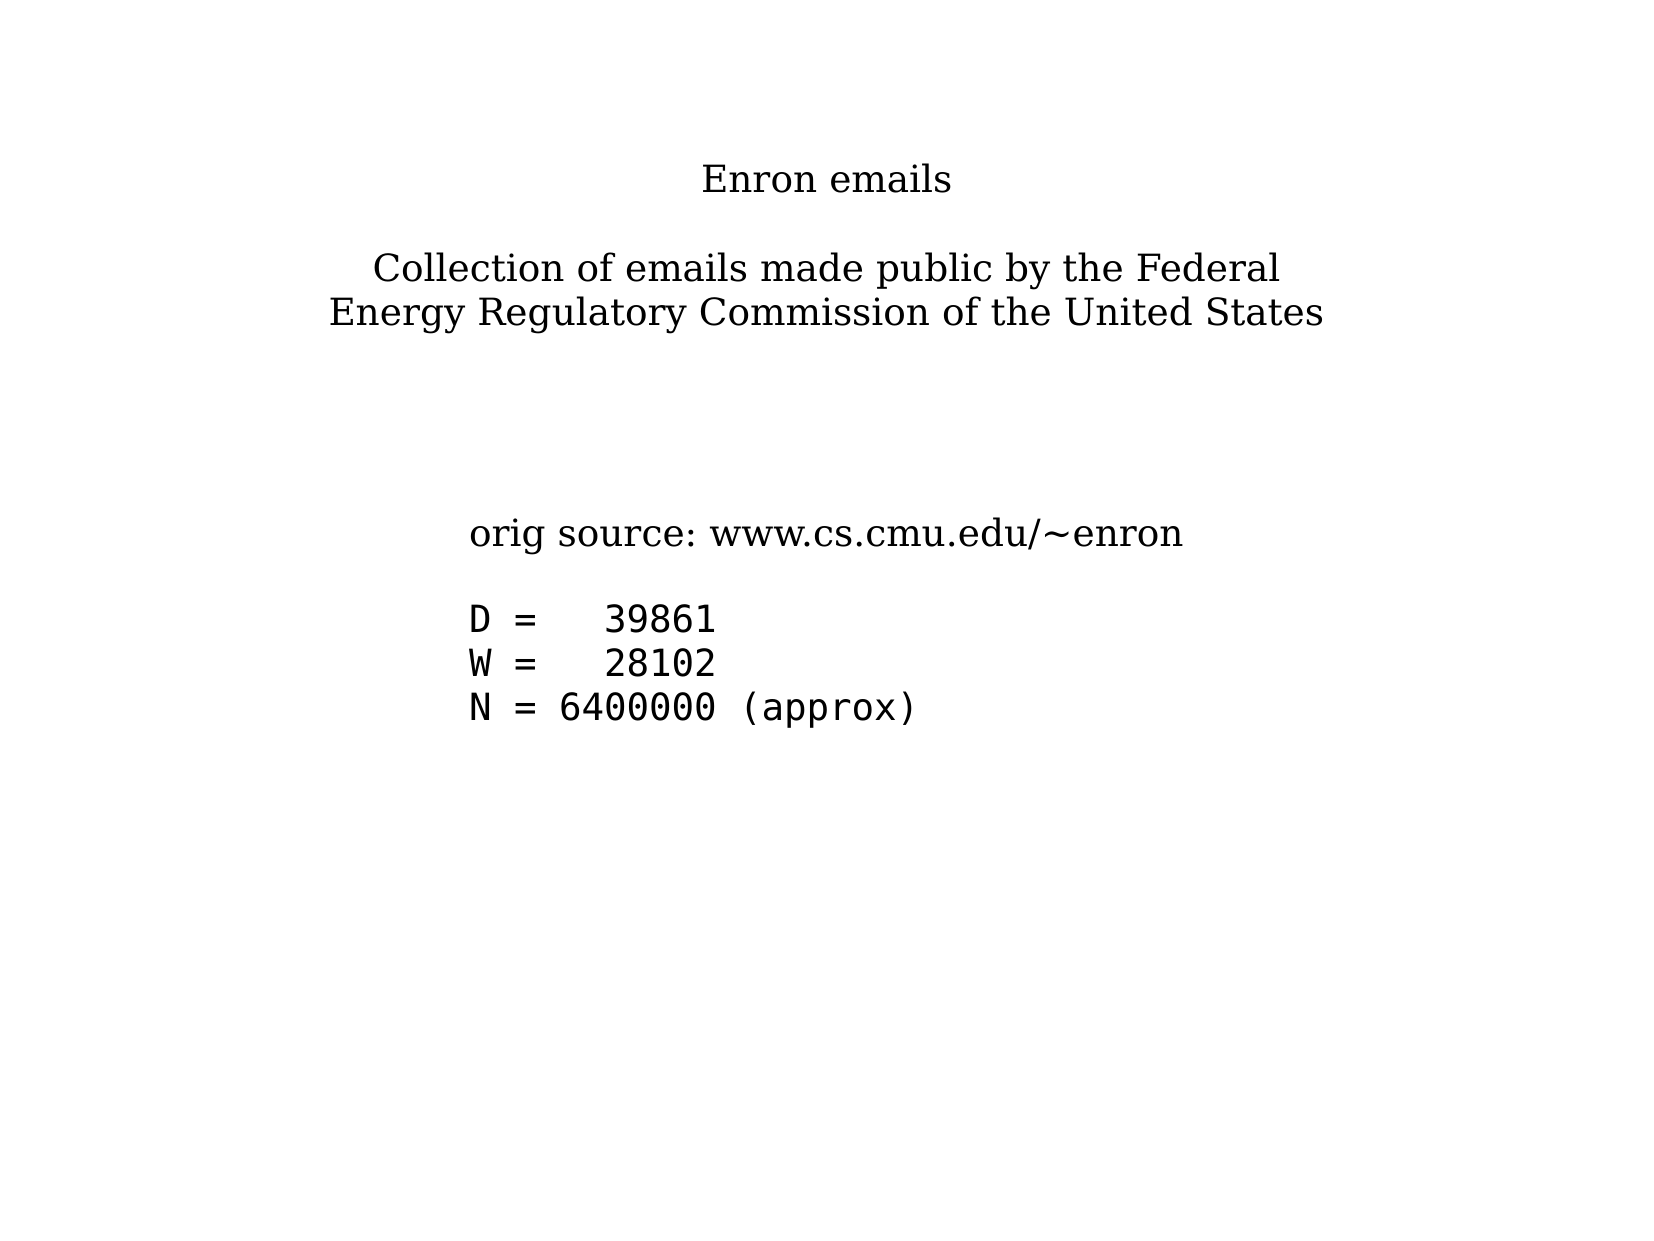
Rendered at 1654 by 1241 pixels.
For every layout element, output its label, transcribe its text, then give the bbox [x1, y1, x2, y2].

text_box Collection of emails made public by the Federal Energy Regulatory Commission of the United States [313, 239, 1341, 342]
text_box Enron emails [686, 150, 968, 209]
text_box orig source: www.cs.cmu.edu/~enron D = 39861 W = 28102 N = 6400000 (approx) [454, 503, 1200, 737]
